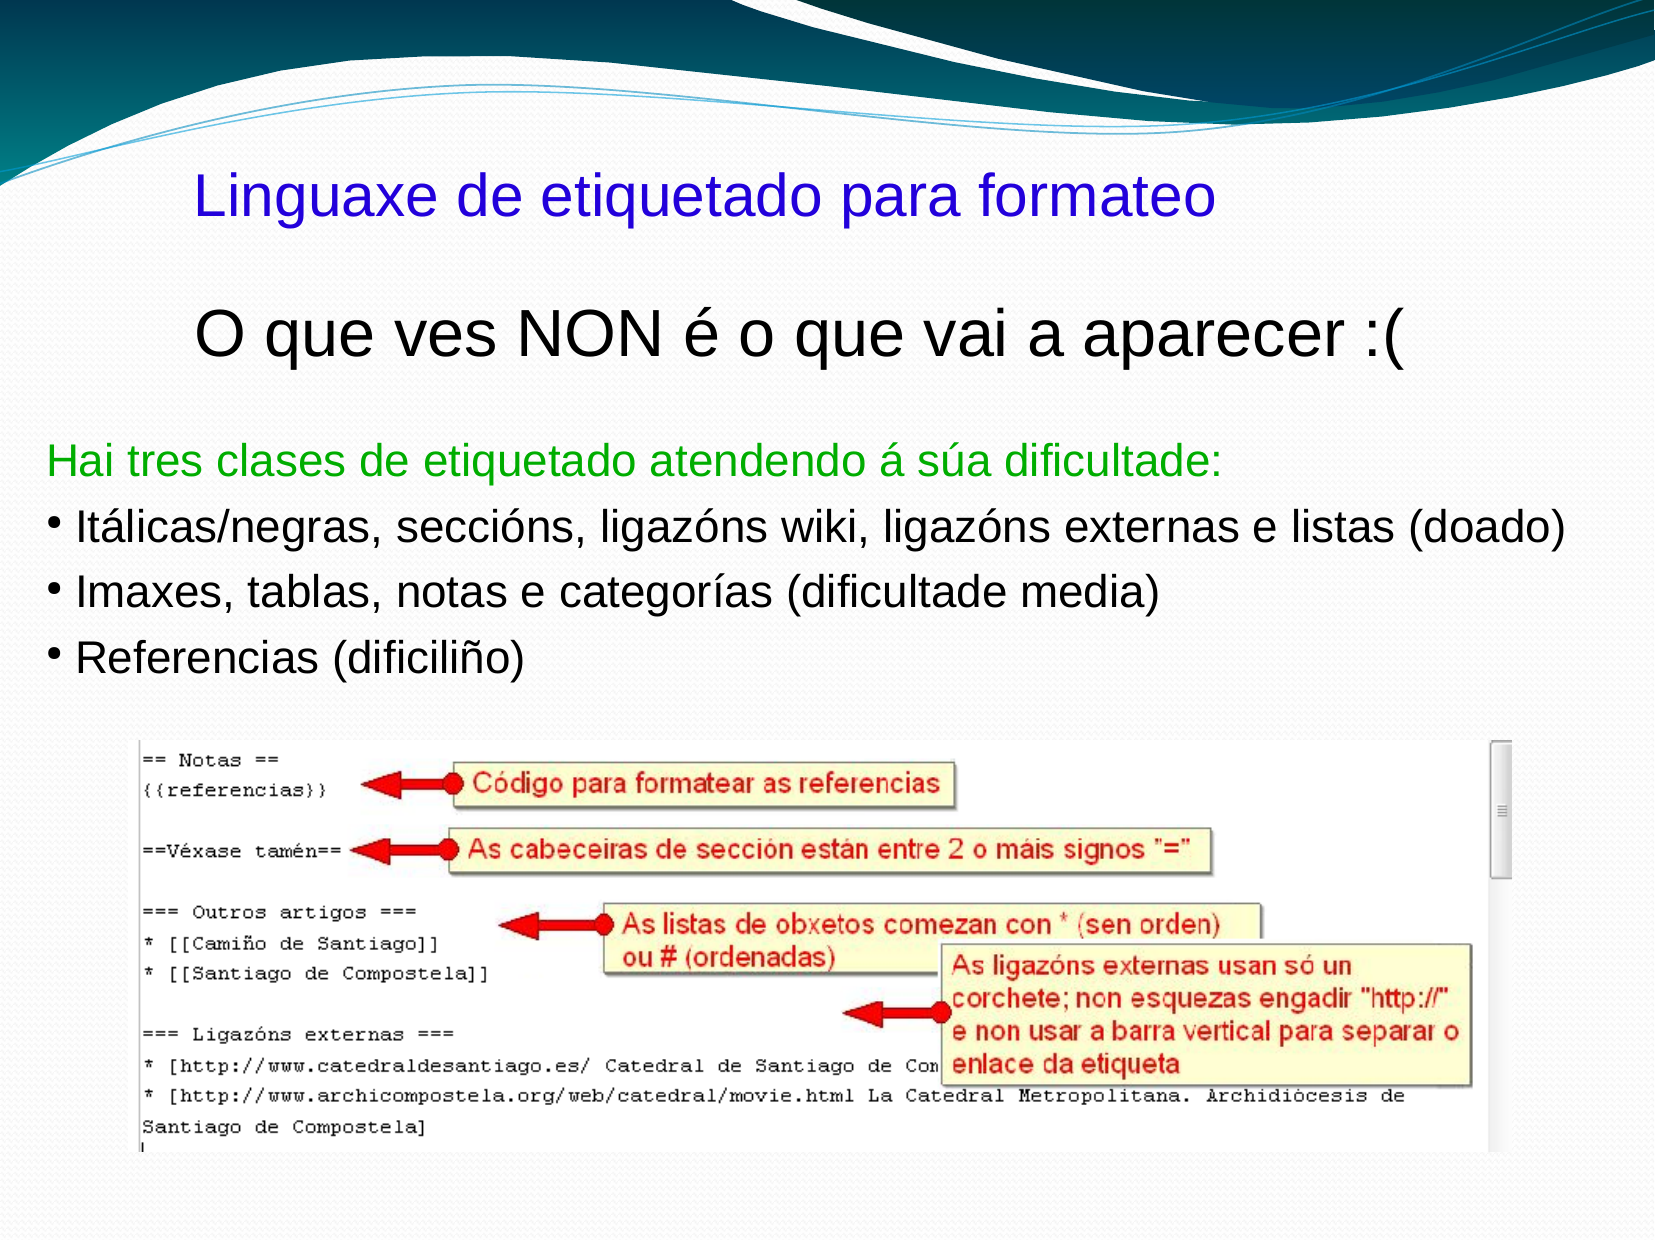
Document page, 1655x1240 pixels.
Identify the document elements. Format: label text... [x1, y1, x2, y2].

picture [735, 0, 1183, 99]
subtitle Hai tres clases de etiquetado atendendo á súa dificultade: Itálicas/negras, seccións, ligazóns wiki, ligazóns externas e listas (doado) Imaxes, tablas, notas e categorías (dificultade media) Referencias (dificiliño) [29, 404, 1654, 709]
subtitle O que ves NON é o que vai a aparecer :( [177, 281, 1456, 373]
subtitle Linguaxe de etiquetado para formateo [177, 147, 1418, 223]
picture [0, 57, 1655, 1240]
